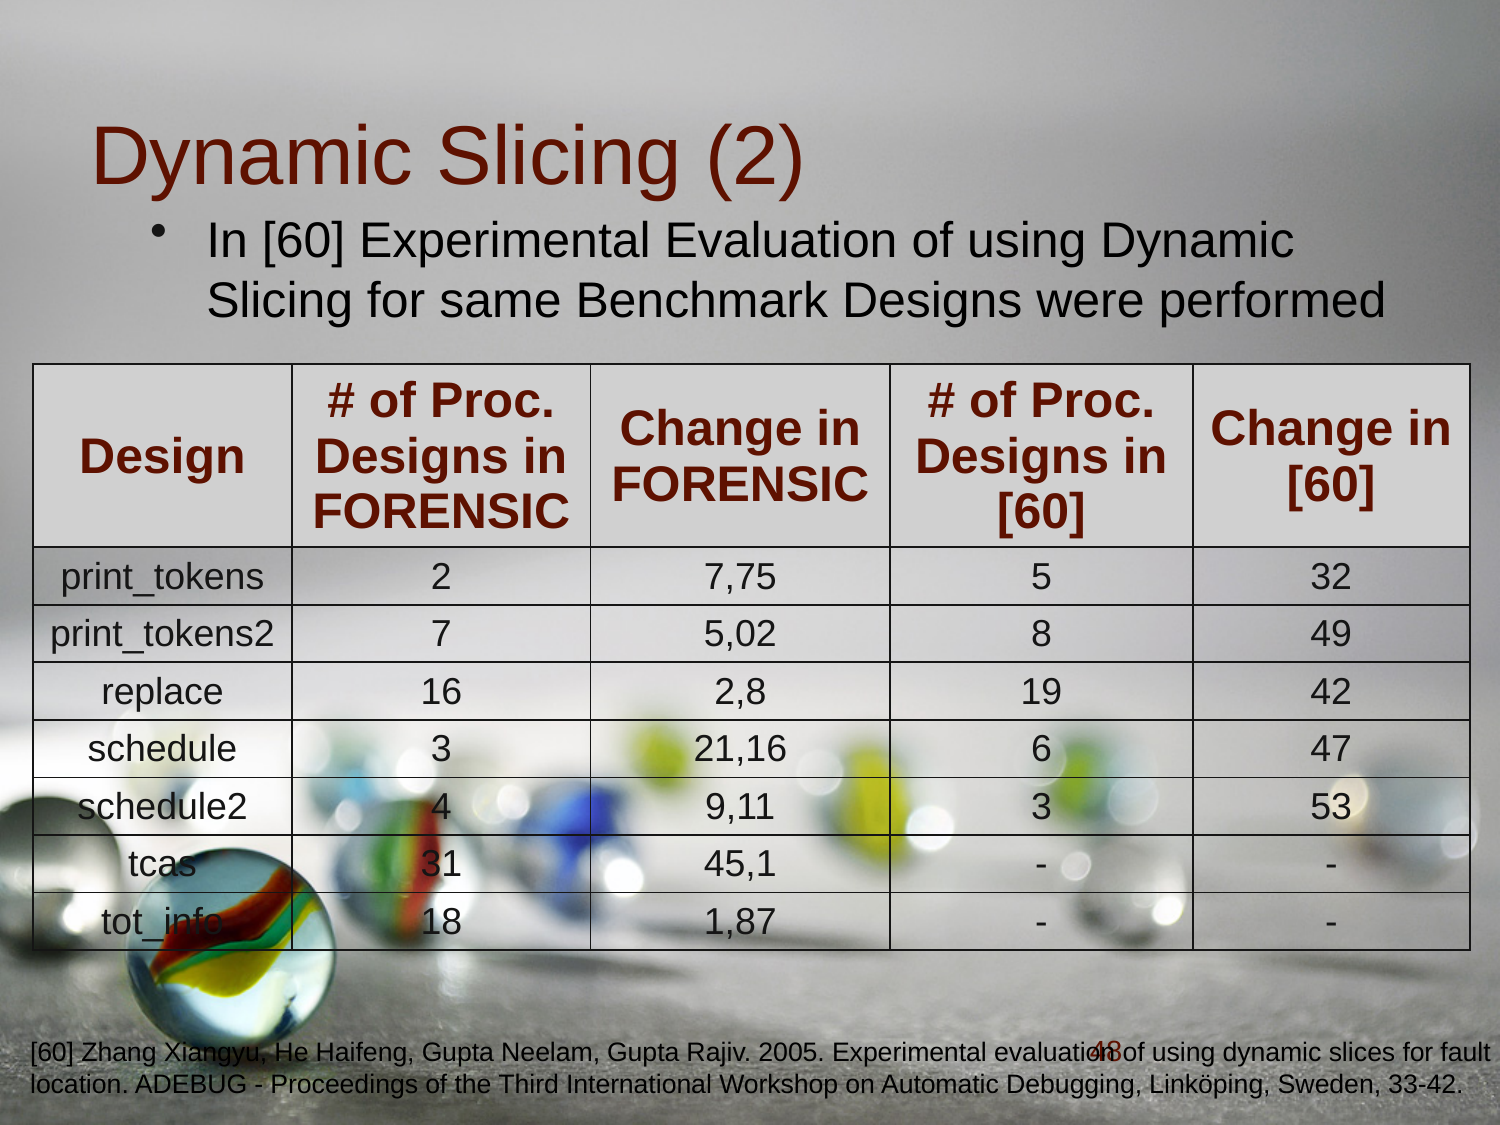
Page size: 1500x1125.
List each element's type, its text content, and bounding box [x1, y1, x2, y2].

table_cell 42 [1194, 663, 1469, 719]
table_cell 53 [1194, 778, 1469, 834]
list In [60] Experimental Evaluation of using Dynamic Slicing for same Benchmark Designs were performed [135, 199, 1425, 349]
table_cell - [891, 893, 1192, 949]
table_header Change in [60] [1194, 365, 1469, 546]
table_cell 18 [293, 893, 590, 949]
table_cell 7 [293, 606, 590, 661]
table_cell 2 [293, 548, 590, 604]
table_cell 2,8 [591, 663, 889, 719]
table_cell 6 [891, 721, 1192, 777]
table_cell tcas [34, 836, 291, 892]
table_cell 21,16 [591, 721, 889, 777]
table_cell replace [34, 663, 291, 719]
table_cell schedule [34, 721, 291, 777]
title Dynamic Slicing (2) [75, 57, 1425, 245]
table_cell 3 [891, 778, 1192, 834]
table_cell 45,1 [591, 836, 889, 892]
table_cell 3 [293, 721, 590, 777]
table_cell print_tokens2 [34, 606, 291, 661]
text_box [60] Zhang Xiangyu, He Haifeng, Gupta Neelam, Gupta Rajiv. 2005. Experimental evaluation of using dynamic slices for fault location. ADEBUG - Proceedings of the Third International Workshop on Automatic Debugging, Linköping, Sweden, 33-42. [30, 1035, 1495, 1125]
table_cell 31 [293, 836, 590, 892]
table_cell 49 [1194, 606, 1469, 661]
table_cell 9,11 [591, 778, 889, 834]
table_cell 7,75 [591, 548, 889, 604]
table_cell tot_info [34, 893, 291, 949]
table_cell - [1194, 893, 1469, 949]
table_cell 4 [293, 778, 590, 834]
table_header Change in FORENSIC [591, 365, 889, 546]
table_cell print_tokens [34, 548, 291, 604]
table_header # of Proc. Designs in FORENSIC [293, 365, 590, 546]
table_cell 47 [1194, 721, 1469, 777]
table_header # of Proc. Designs in [60] [891, 365, 1192, 546]
table_header Design [34, 365, 291, 546]
table_cell - [891, 836, 1192, 892]
table_cell 1,87 [591, 893, 889, 949]
table_cell 5,02 [591, 606, 889, 661]
table_cell 8 [891, 606, 1192, 661]
table_cell 19 [891, 663, 1192, 719]
table_cell 16 [293, 663, 590, 719]
table_cell schedule2 [34, 778, 291, 834]
table_cell 32 [1194, 548, 1469, 604]
table_cell 5 [891, 548, 1192, 604]
table_cell - [1194, 836, 1469, 892]
picture [0, 0, 1500, 1125]
